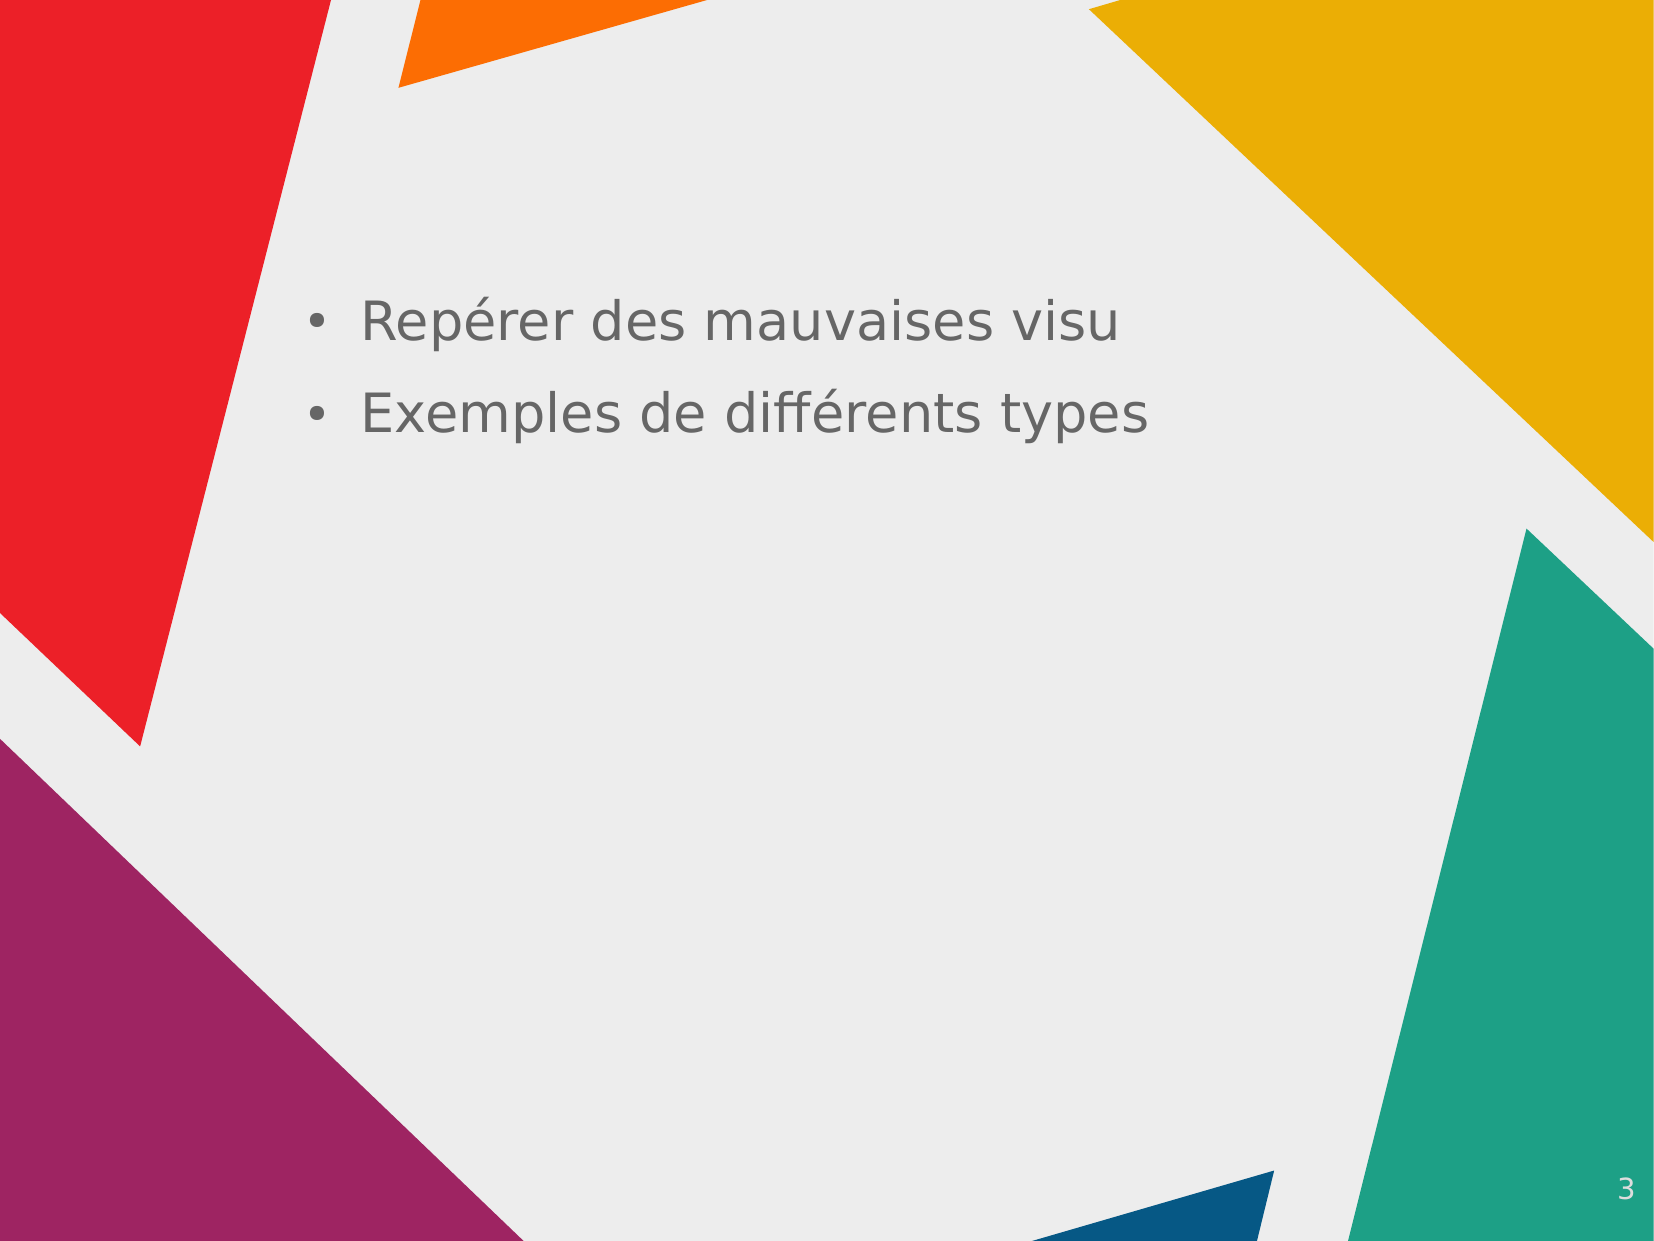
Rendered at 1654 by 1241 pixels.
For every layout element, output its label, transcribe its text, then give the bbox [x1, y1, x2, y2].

list Repérer des mauvaises visu Exemples de différents types [289, 290, 1372, 1090]
